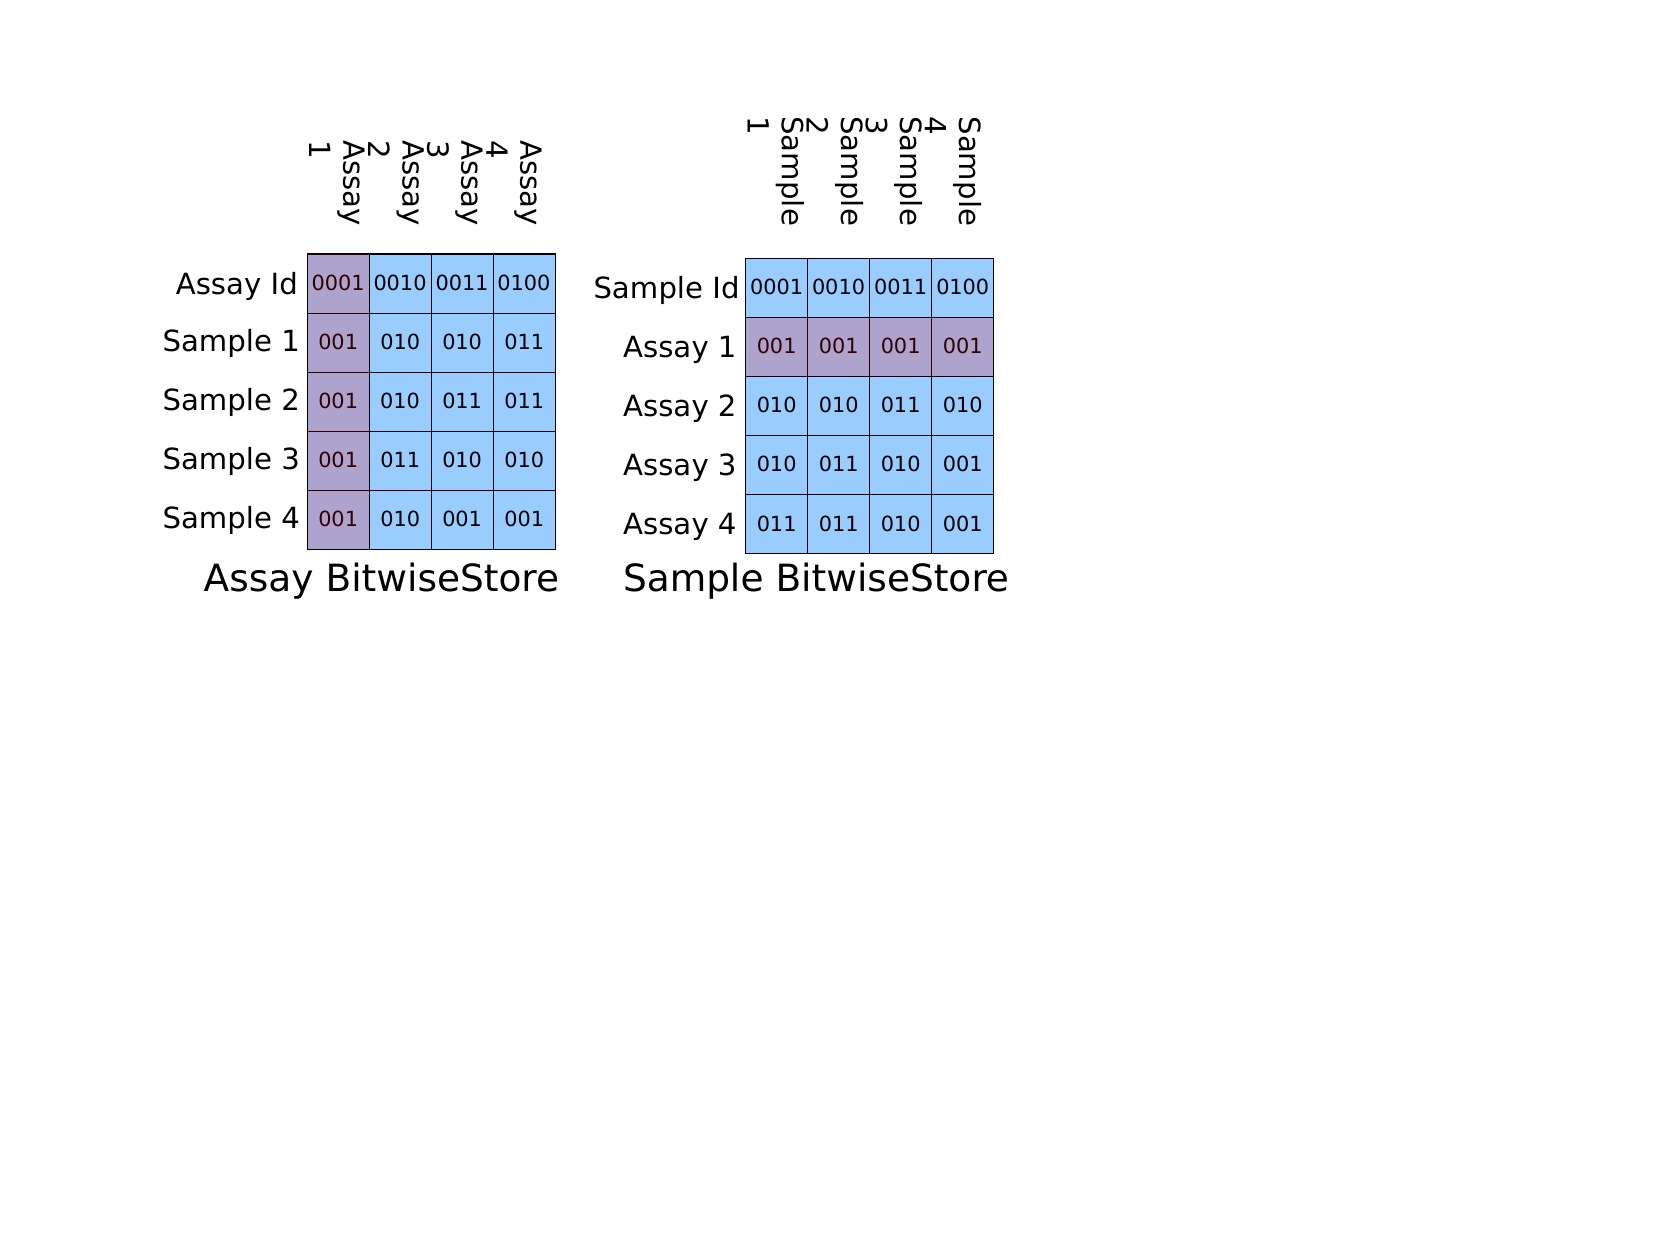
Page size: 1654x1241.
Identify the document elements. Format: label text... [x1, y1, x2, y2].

text_box 010 [431, 313, 494, 373]
text_box 011 [807, 436, 869, 495]
text_box 010 [370, 491, 431, 549]
text_box 001 [932, 436, 994, 495]
text_box Sample 2 [811, 101, 876, 254]
text_box Sample 2 [147, 376, 307, 426]
text_box 010 [370, 313, 431, 373]
text_box 001 [932, 495, 994, 549]
text_box 010 [869, 495, 932, 549]
text_box Assay 3 [608, 441, 745, 491]
text_box 0100 [494, 254, 556, 313]
text_box 001 [494, 491, 556, 549]
text_box Sample BitwiseStore [608, 549, 1017, 608]
text_box 010 [745, 377, 807, 436]
text_box Sample 3 [147, 435, 307, 485]
text_box Assay 1 [608, 322, 745, 373]
text_box 011 [431, 373, 494, 431]
text_box Sample 1 [147, 317, 307, 367]
text_box 0001 [745, 258, 807, 318]
text_box 011 [494, 313, 556, 373]
text_box Sample 4 [147, 494, 307, 544]
text_box Sample 3 [876, 101, 935, 254]
text_box [307, 253, 370, 550]
text_box 0100 [932, 258, 994, 318]
text_box 010 [869, 436, 932, 495]
text_box 0010 [370, 254, 431, 313]
text_box Assay 2 [373, 125, 438, 254]
text_box [745, 318, 994, 377]
text_box 010 [494, 431, 556, 491]
text_box Assay BitwiseStore [188, 549, 568, 608]
text_box 011 [807, 495, 869, 549]
text_box 011 [494, 373, 556, 431]
text_box Assay 4 [497, 125, 556, 254]
text_box 010 [745, 436, 807, 495]
text_box 010 [370, 373, 431, 431]
text_box 011 [869, 377, 932, 436]
text_box 001 [431, 491, 494, 549]
text_box 0011 [431, 254, 494, 313]
text_box Assay 3 [438, 125, 497, 254]
text_box Sample 1 [752, 101, 811, 254]
text_box Assay 2 [608, 382, 745, 432]
text_box 010 [932, 377, 994, 436]
text_box 0011 [869, 258, 932, 318]
text_box 011 [370, 431, 431, 491]
text_box Assay 1 [314, 125, 373, 254]
text_box 010 [807, 377, 869, 436]
text_box Sample 4 [935, 101, 994, 254]
text_box Sample Id [578, 263, 755, 313]
text_box 0010 [807, 258, 869, 318]
text_box Assay Id [161, 259, 313, 309]
text_box 010 [431, 431, 494, 491]
text_box Assay 4 [608, 500, 745, 549]
text_box 011 [745, 495, 807, 549]
